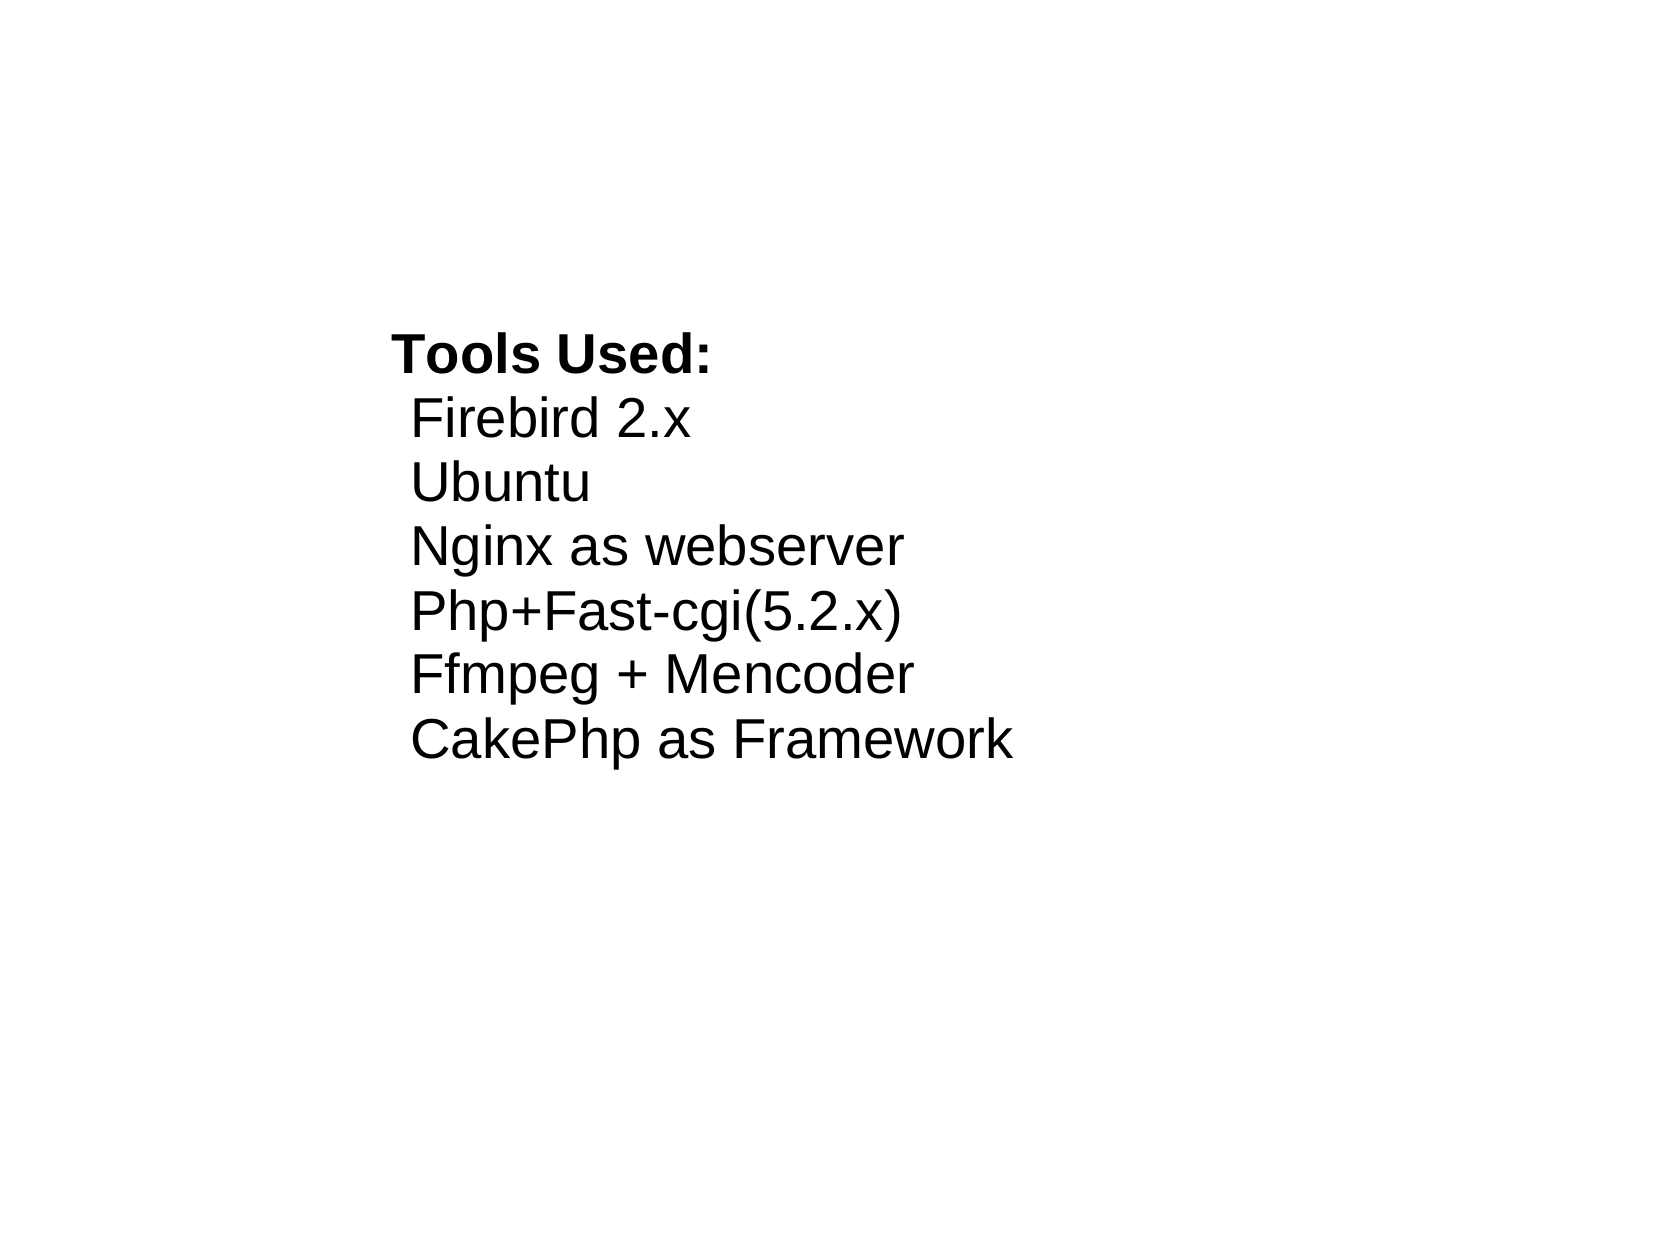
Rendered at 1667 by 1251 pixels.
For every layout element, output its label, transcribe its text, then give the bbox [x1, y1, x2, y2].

text_box Tools Used: Firebird 2.x Ubuntu Nginx as webserver Php+Fast-cgi(5.2.x) Ffmpeg + Mencoder CakePhp as Framework [391, 322, 1406, 772]
